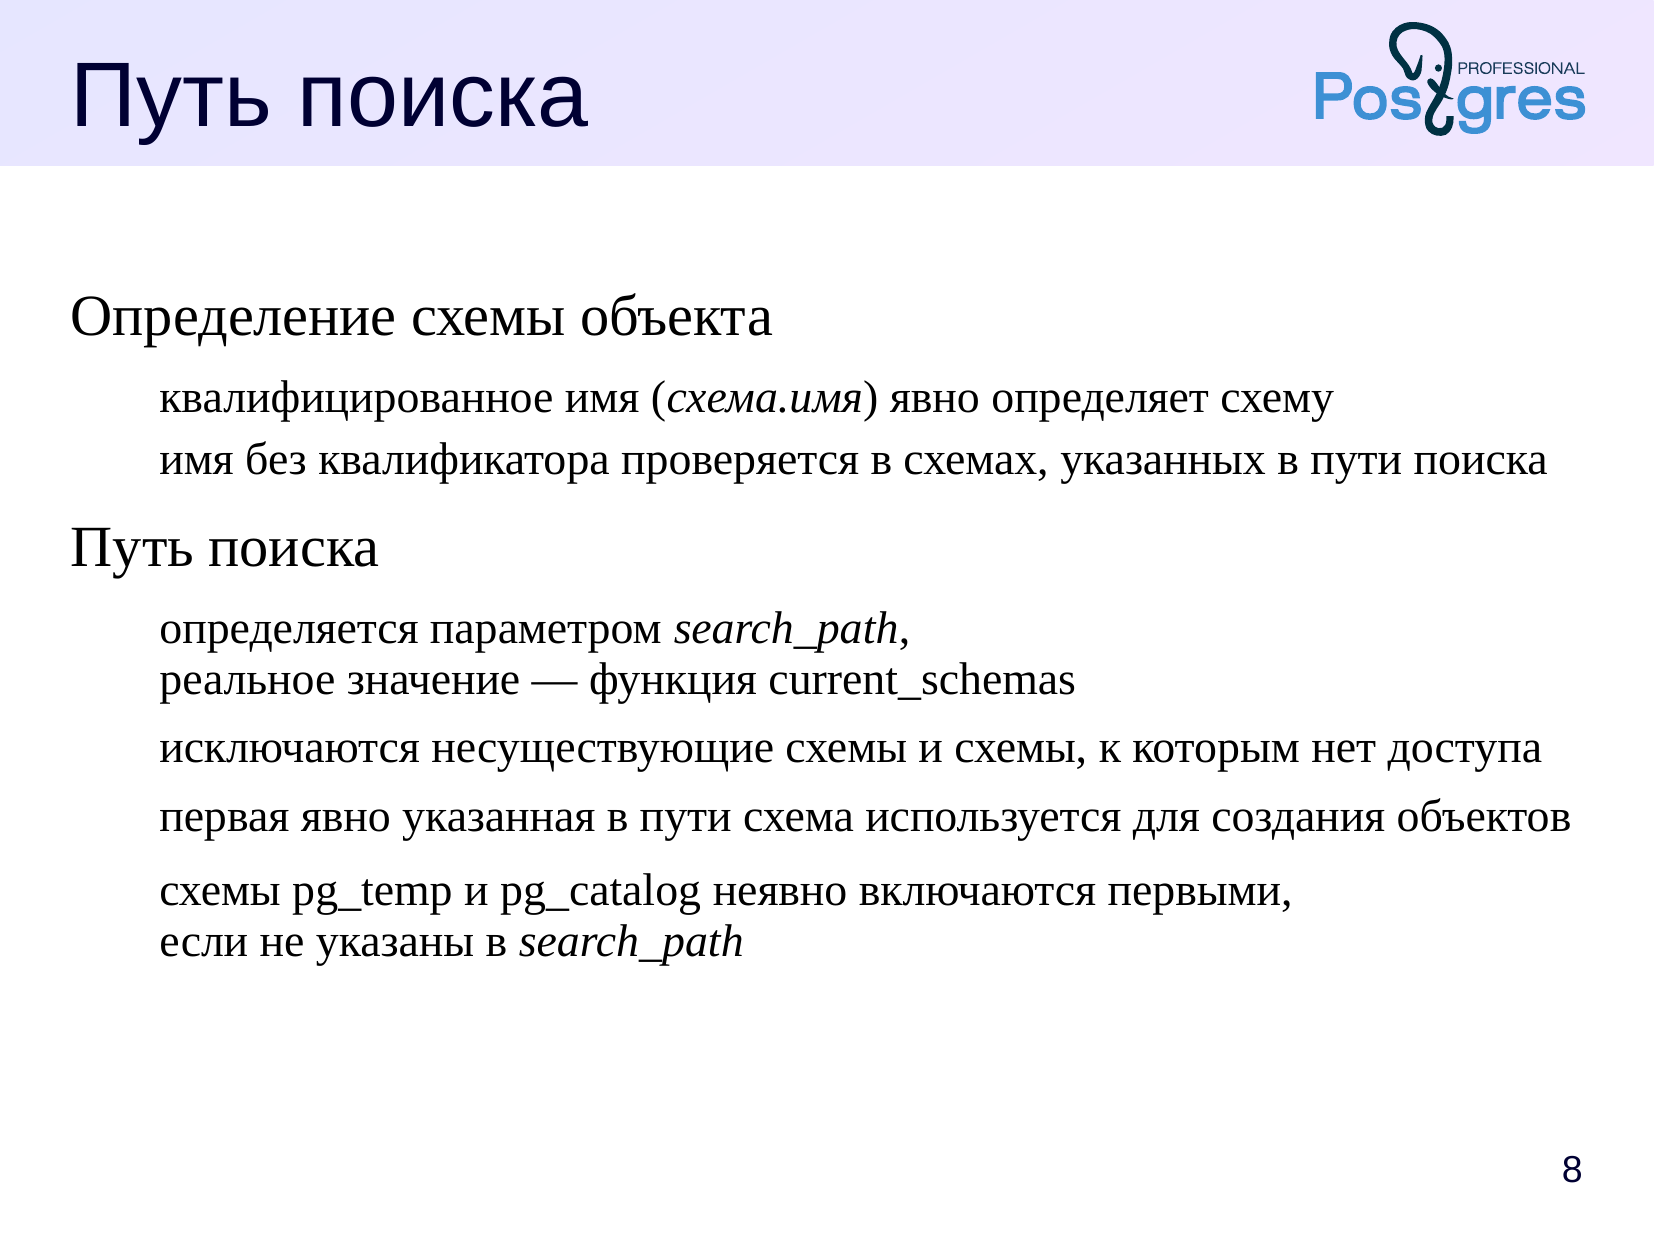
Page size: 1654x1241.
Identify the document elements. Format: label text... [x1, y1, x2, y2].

title Путь поиска [70, 43, 1241, 147]
list Определение схемы объекта квалифицированное имя (схема.имя) явно определяет схему имя без квалификатора проверяется в схемах, указанных в пути поиска Путь поиска определяется параметром search_path, реальное значение — функция current_schemas исключаются несуществующие схемы и схемы, к которым нет доступа первая явно указанная в пути схема используется для создания объектов схемы pg_temp и pg_catalog неявно включаются первыми, если не указаны в search_path [70, 283, 1583, 1134]
